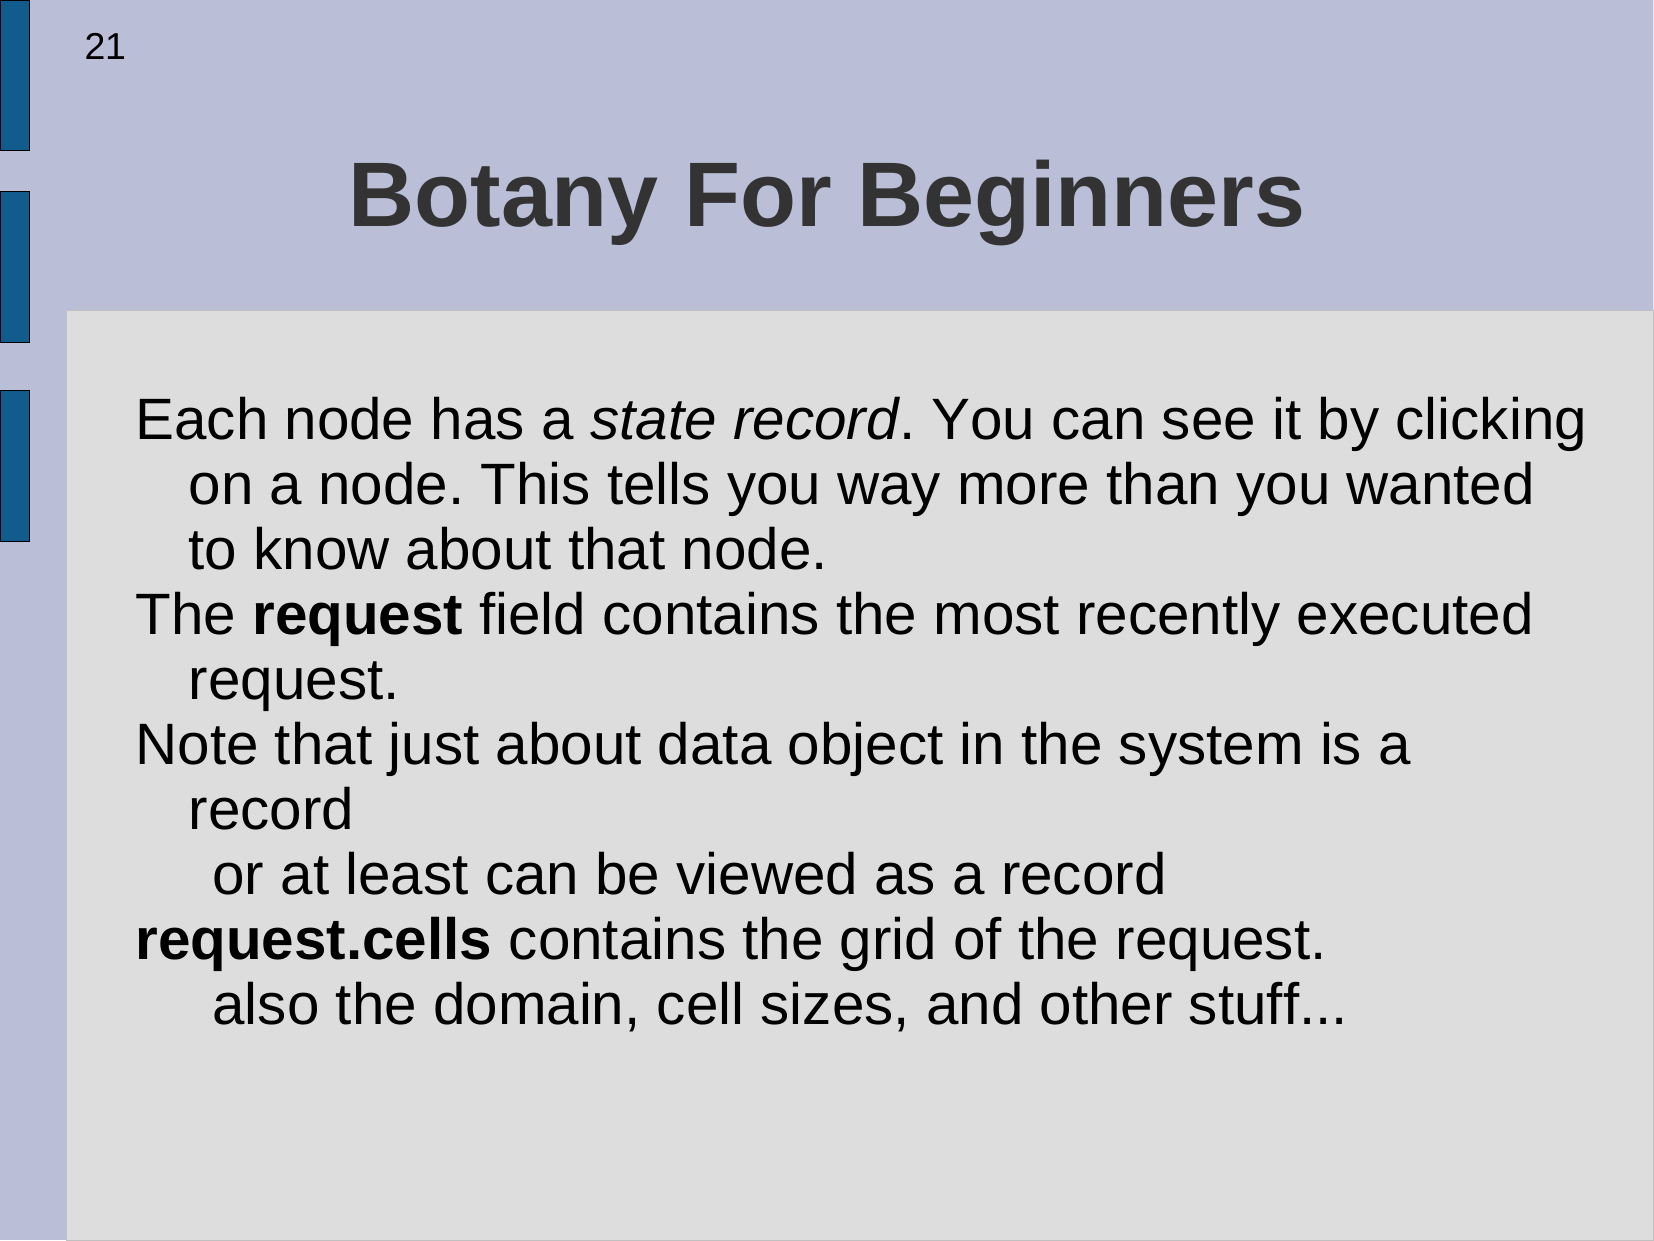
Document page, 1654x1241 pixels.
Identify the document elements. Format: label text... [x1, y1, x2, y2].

text_box <number> [108, 18, 232, 92]
title Botany For Beginners [121, 91, 1534, 299]
list Each node has a state record. You can see it by clicking on a node. This tells you way more than you wanted to know about that node. The request field contains the most recently executed request. Note that just about data object in the system is a record or at least can be viewed as a record request.cells contains the grid of the request. also the domain, cell sizes, and other stuff... [117, 386, 1590, 1064]
